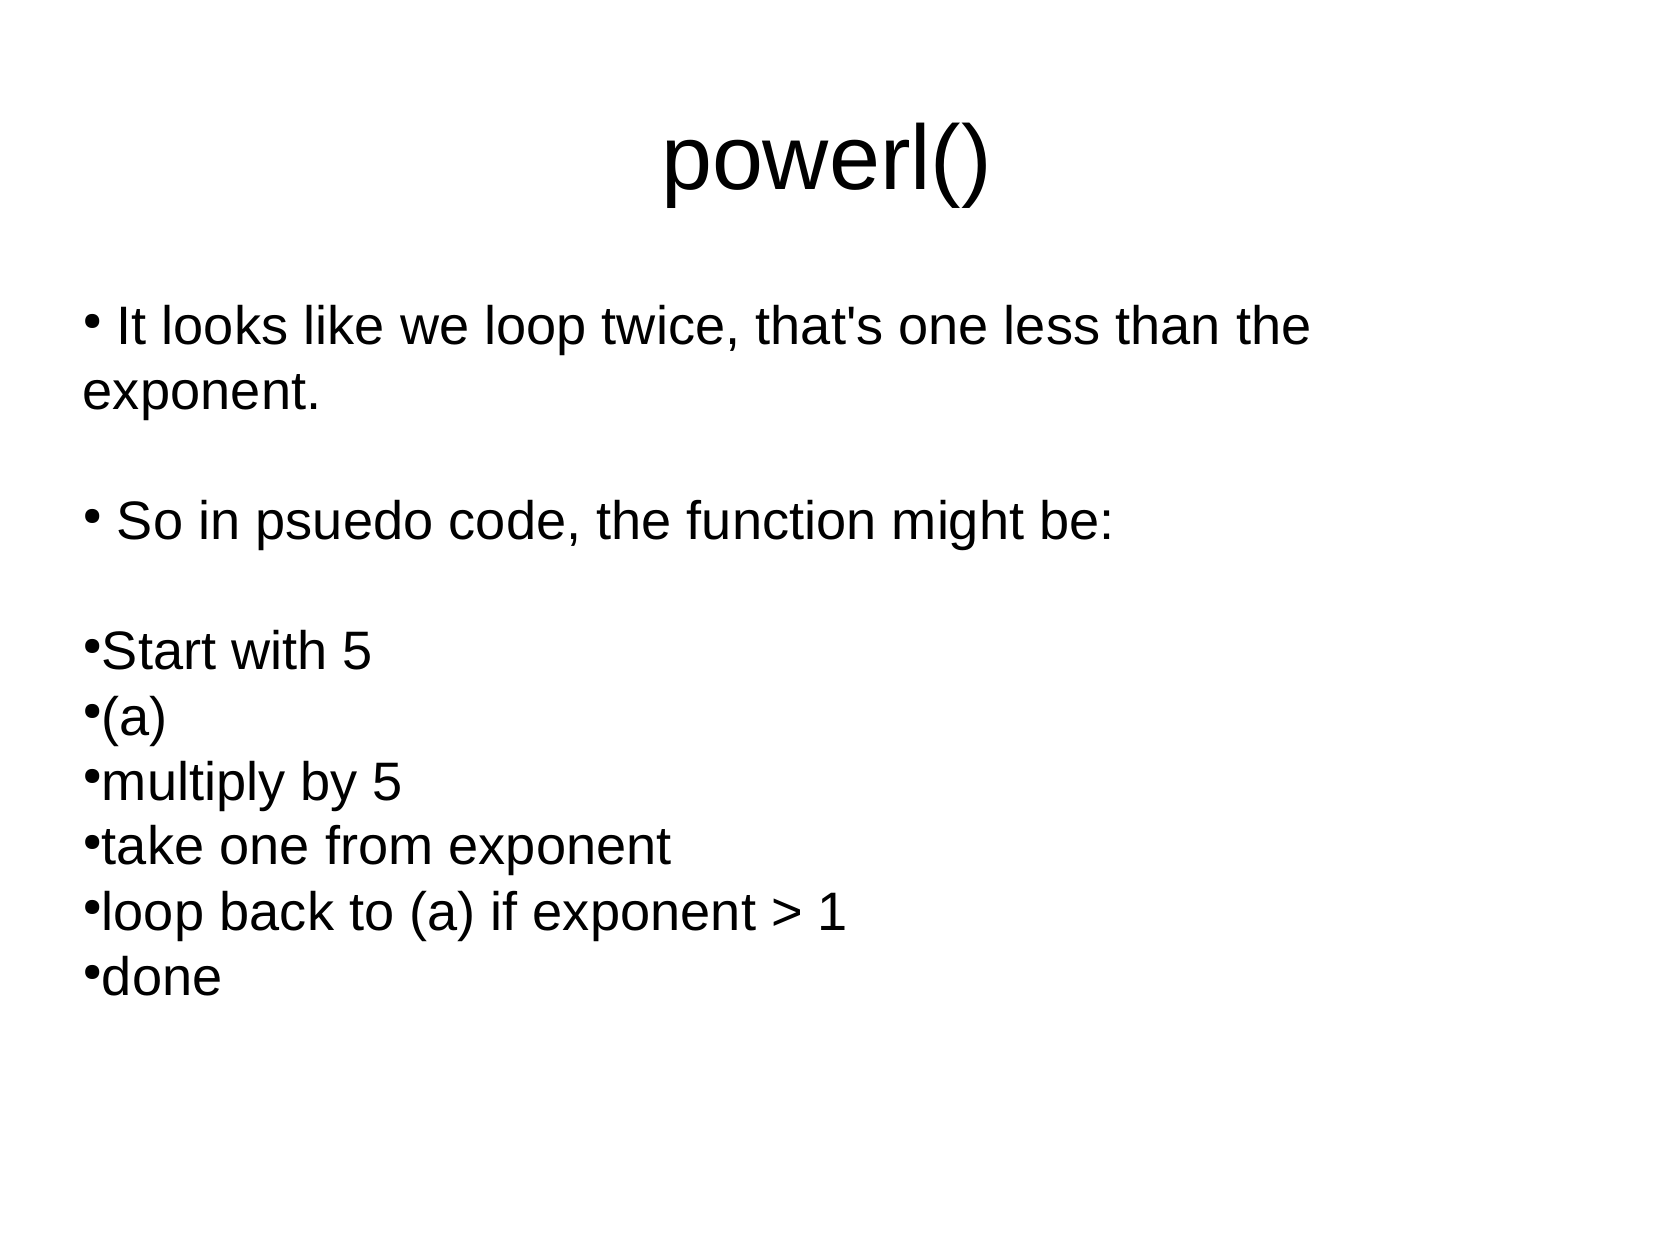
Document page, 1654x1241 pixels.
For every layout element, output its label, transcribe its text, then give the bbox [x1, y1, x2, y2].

subtitle It looks like we loop twice, that's one less than the exponent. So in psuedo code, the function might be: Start with 5 (a) multiply by 5 take one from exponent loop back to (a) if exponent > 1 done [82, 290, 1538, 1140]
title powerl() [82, 49, 1571, 257]
